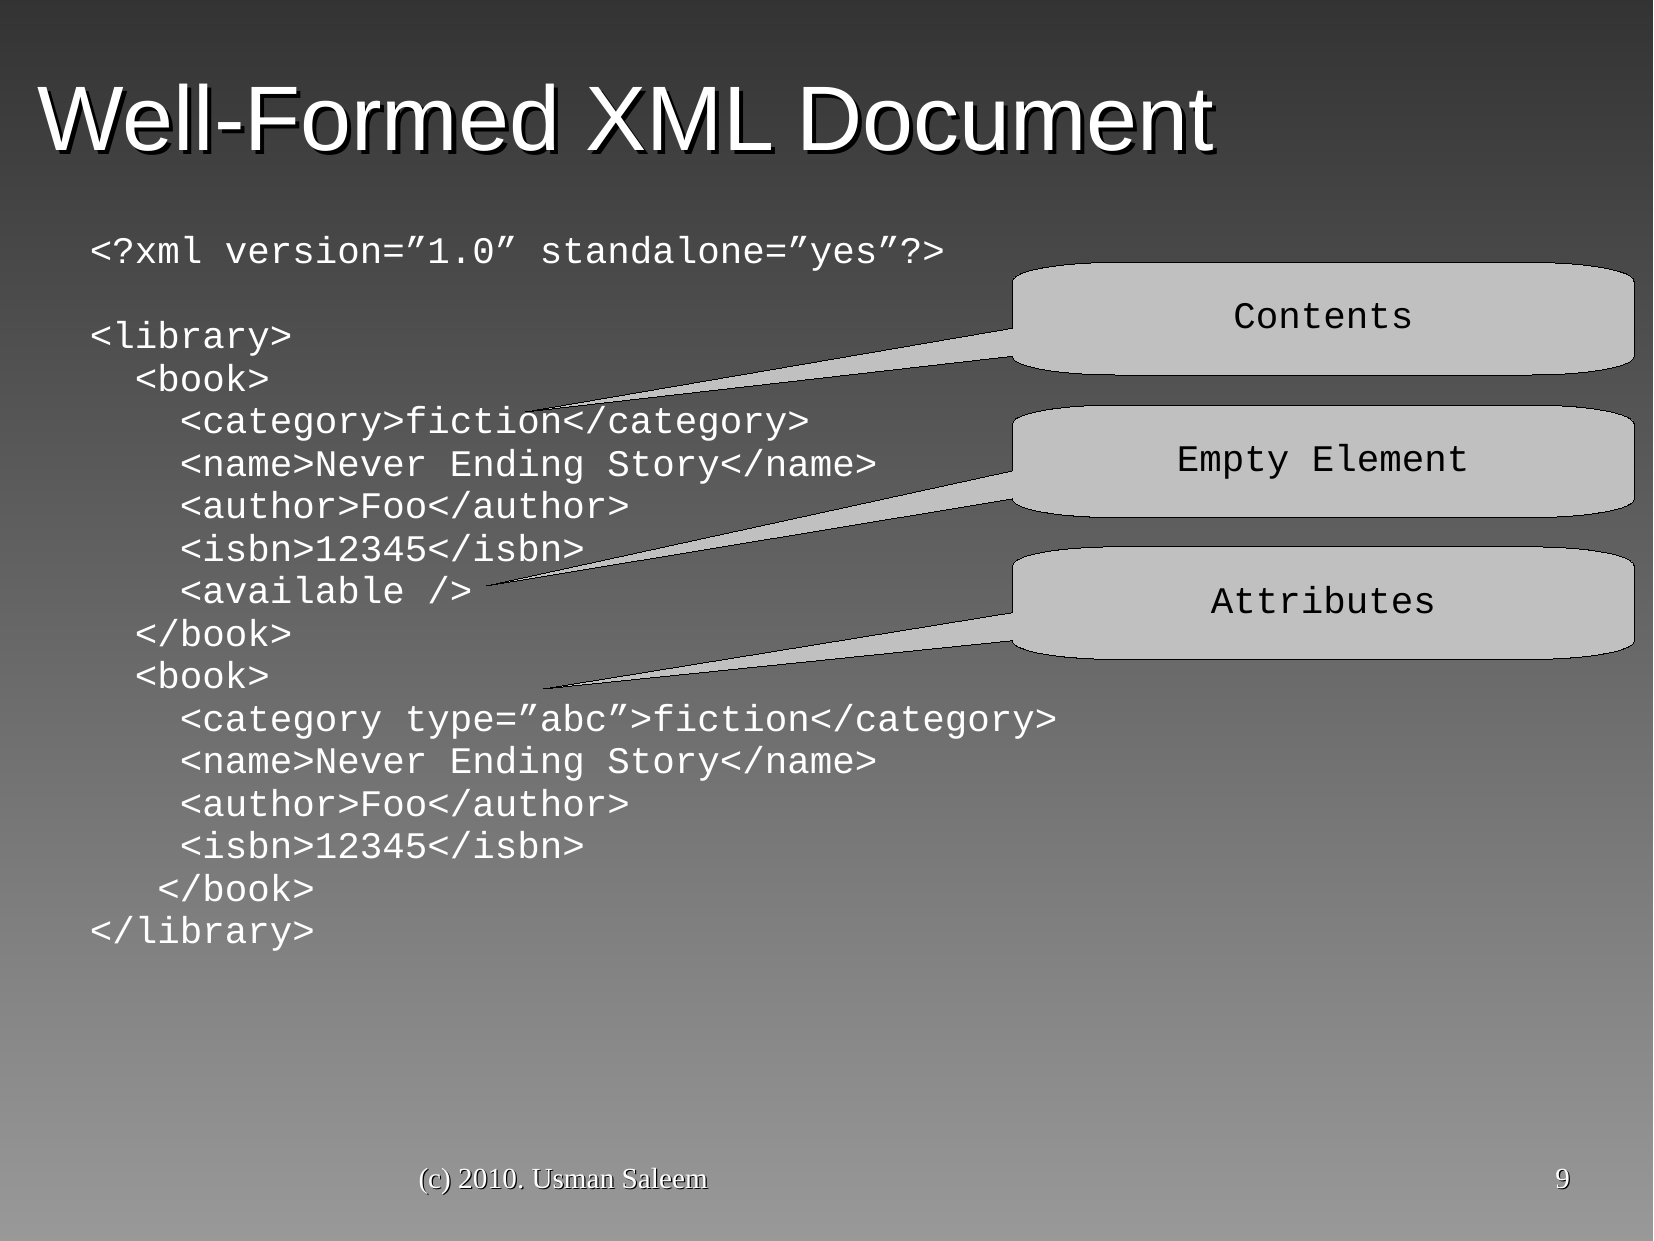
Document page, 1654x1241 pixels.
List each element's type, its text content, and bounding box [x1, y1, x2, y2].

text_box Attributes [543, 546, 1635, 689]
text_box Empty Element [486, 405, 1635, 586]
text_box Contents [525, 262, 1635, 412]
text_box <?xml version=”1.0” standalone=”yes”?> <library> <book> <category>fiction</category> <name>Never Ending Story</name> <author>Foo</author> <isbn>12345</isbn> <available /> </book> <book> <category type=”abc”>fiction</category> <name>Never Ending Story</name> <author>Foo</author> <isbn>12345</isbn> </book> </library> [75, 225, 1088, 1048]
title Well-Formed XML Document [37, 49, 1613, 188]
